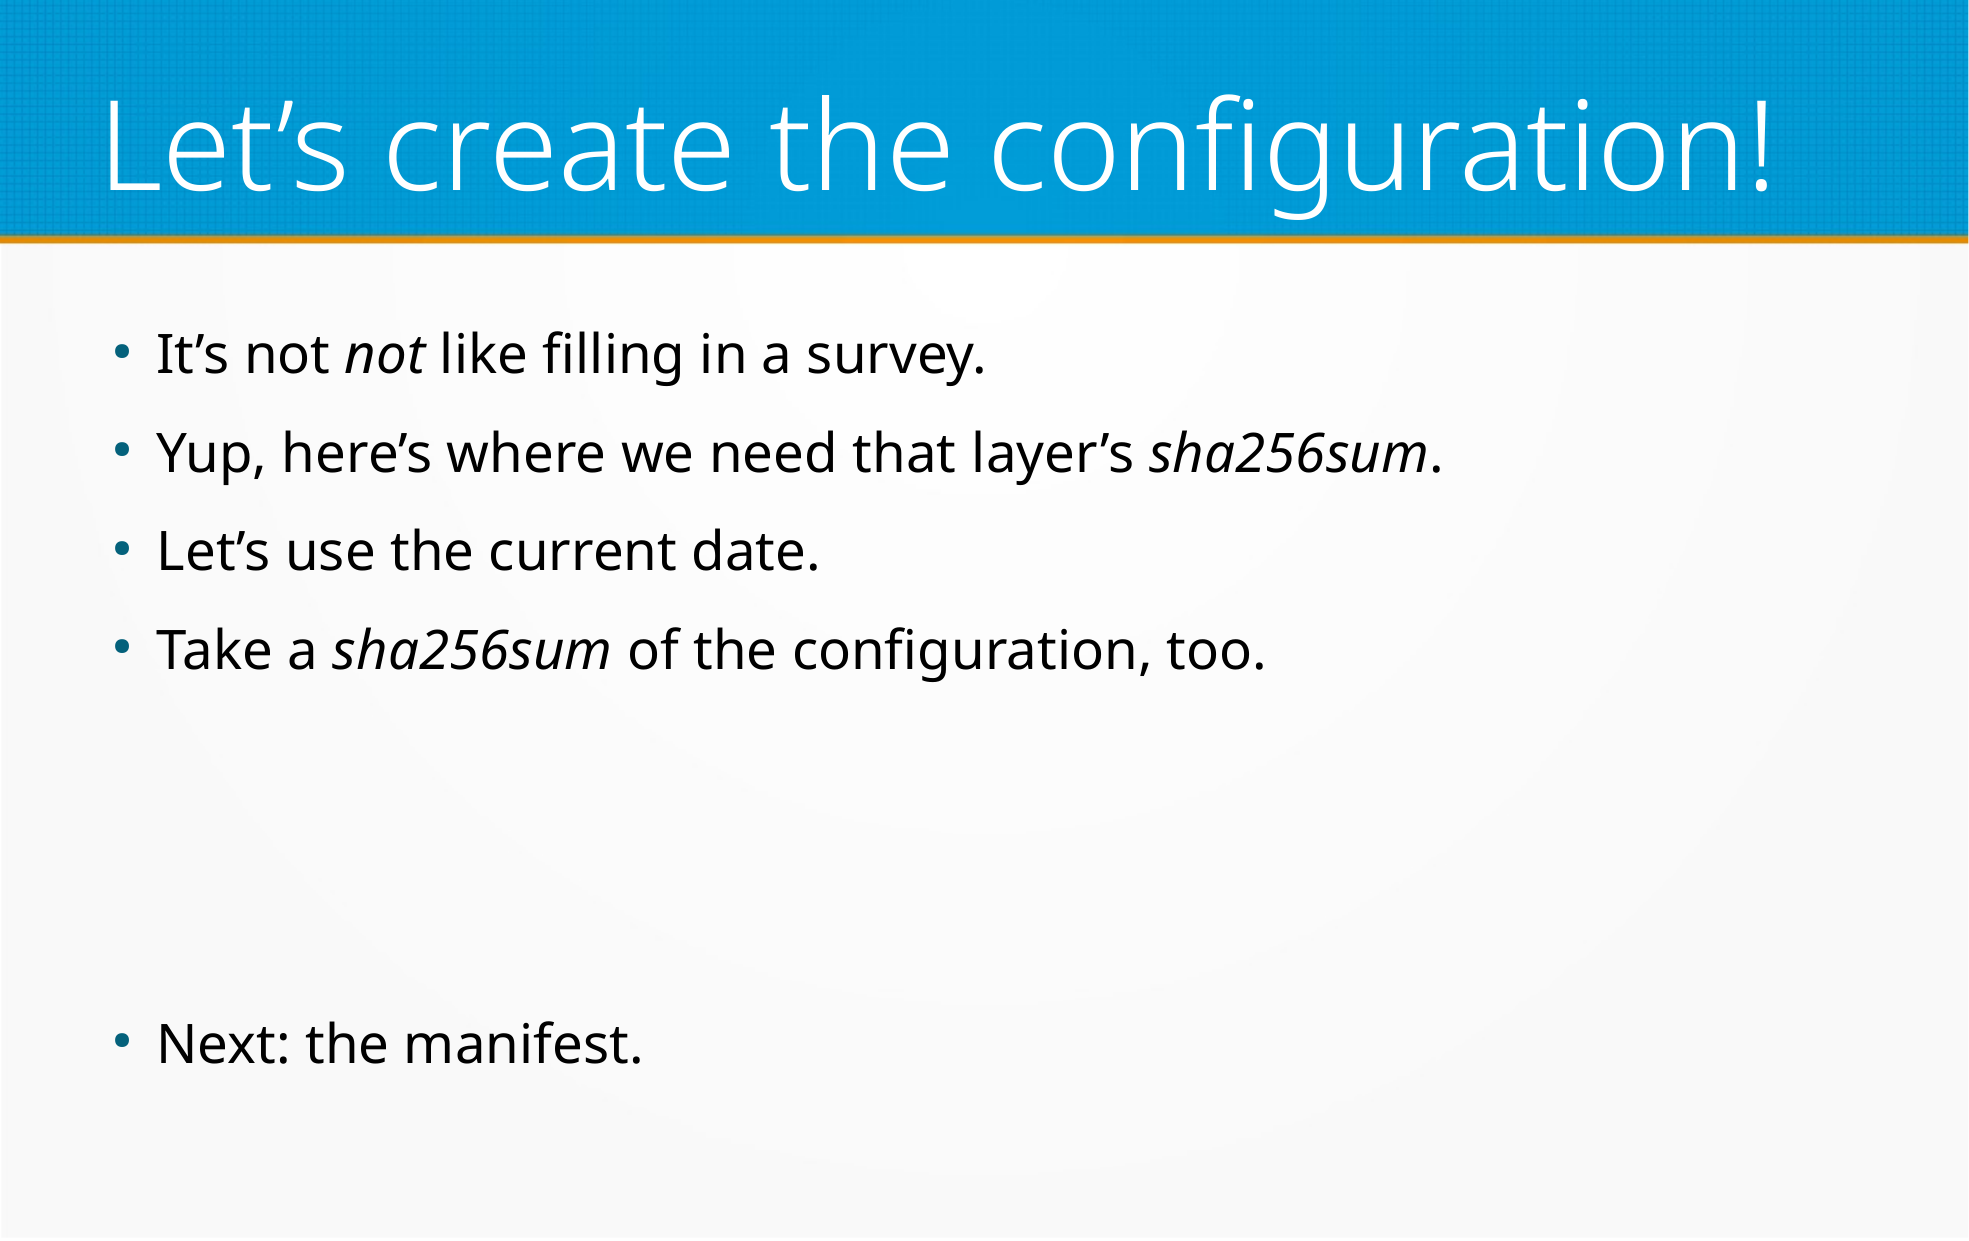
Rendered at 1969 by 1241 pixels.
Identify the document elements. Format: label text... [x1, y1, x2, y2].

list It’s not not like filling in a survey. Yup, here’s where we need that layer’s sha256sum. Let’s use the current date. Take a sha256sum of the configuration, too. Next: the manifest. [98, 315, 1861, 1081]
picture [0, 233, 1969, 1241]
title Let’s create the configuration! [98, 19, 1870, 227]
